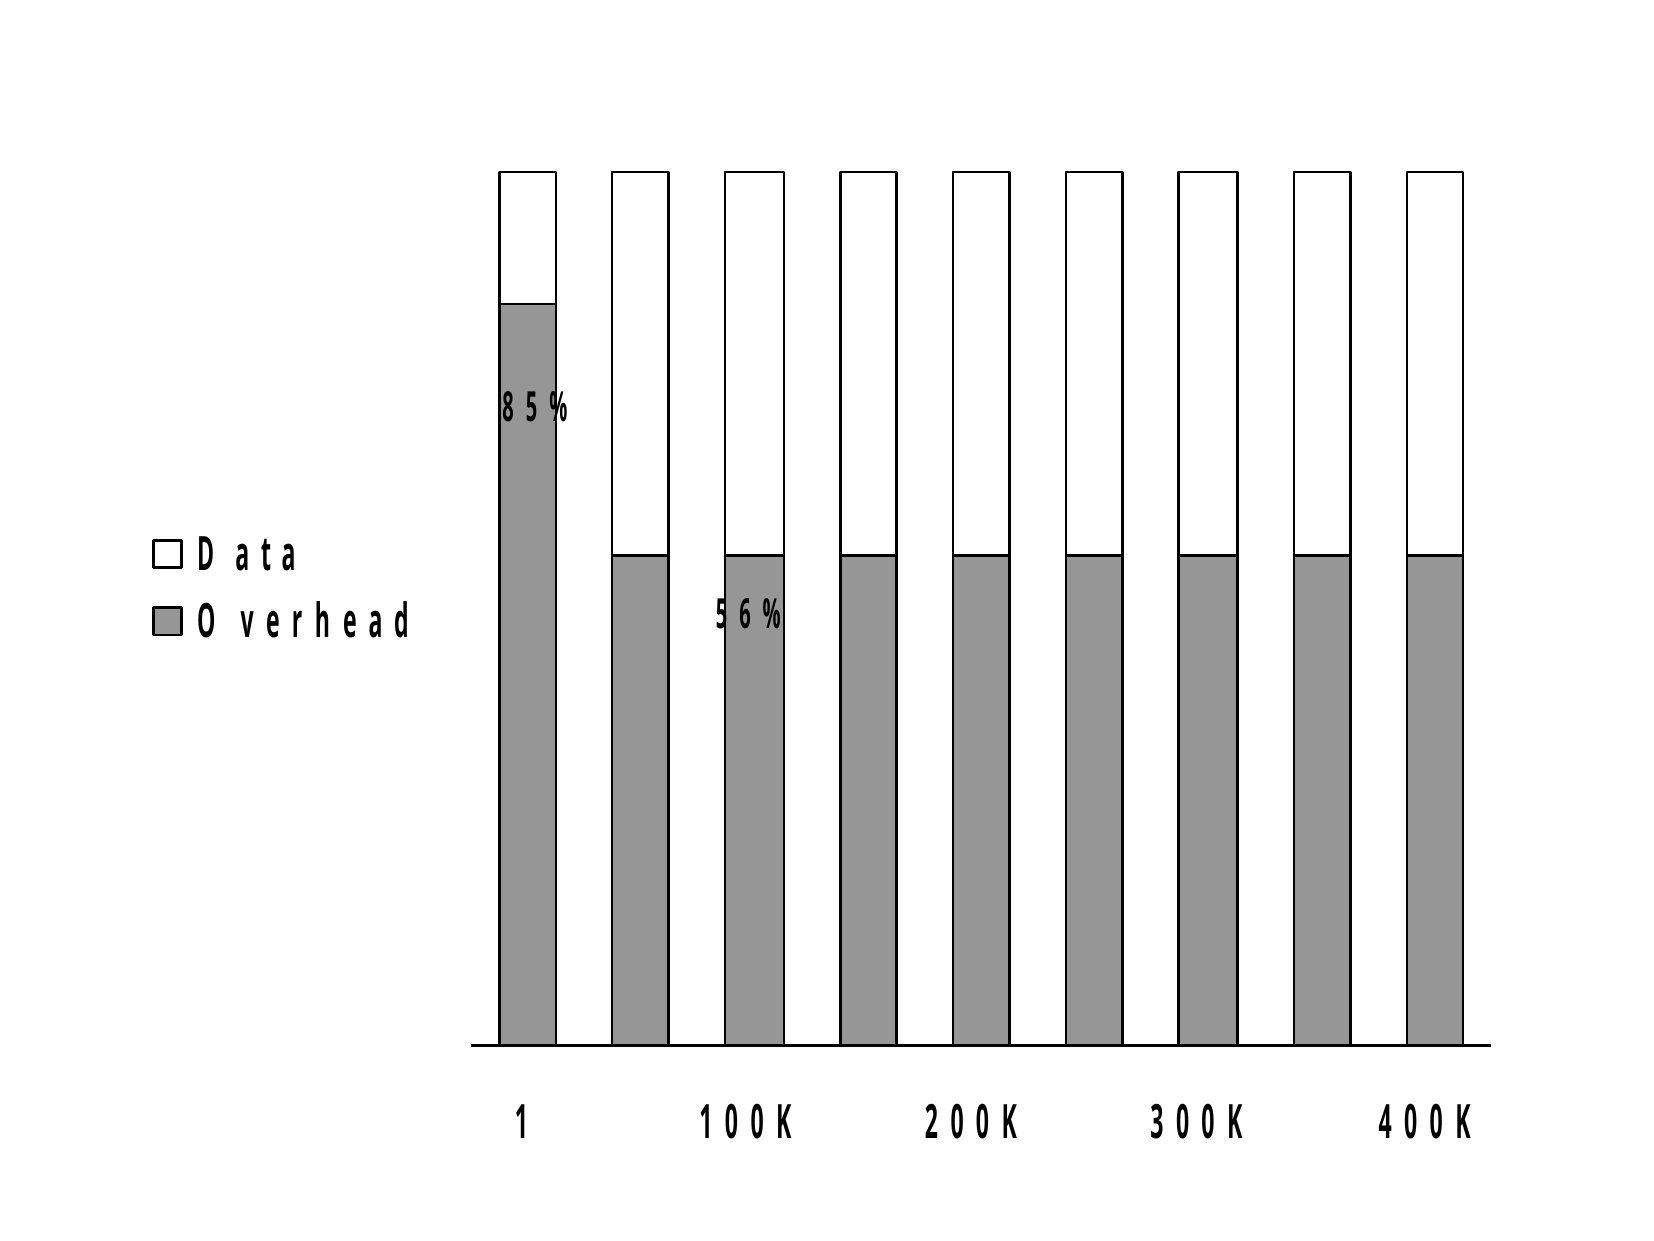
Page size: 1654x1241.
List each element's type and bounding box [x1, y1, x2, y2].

picture [112, 75, 1538, 1201]
